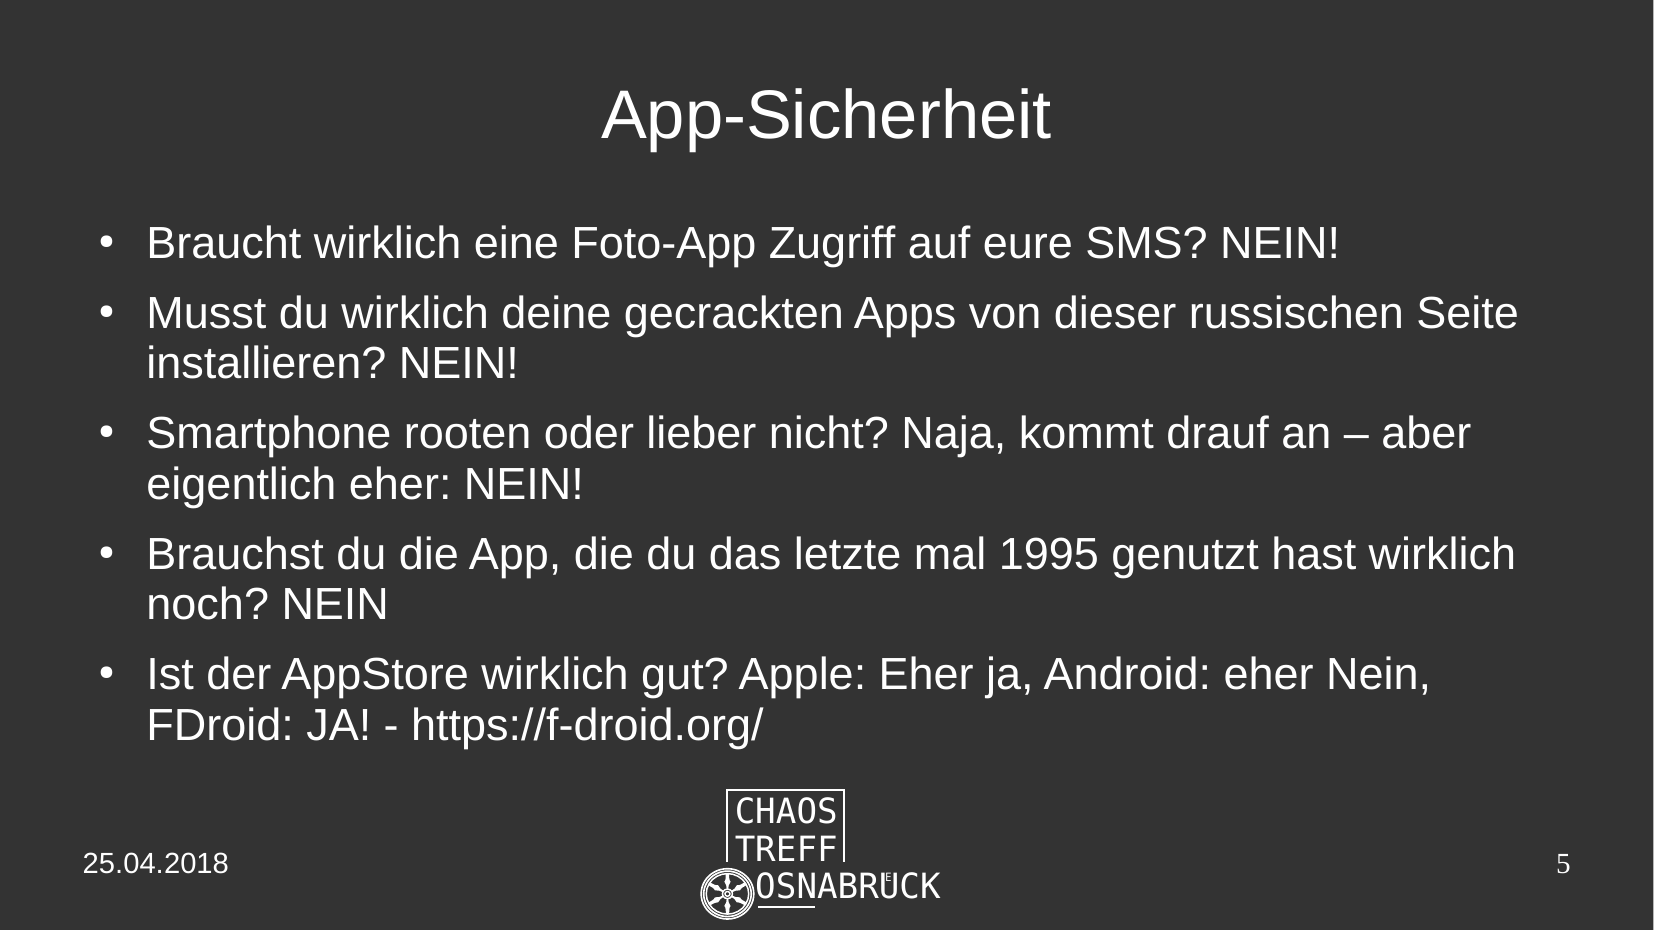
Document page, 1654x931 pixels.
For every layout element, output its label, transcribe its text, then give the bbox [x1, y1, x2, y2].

list Braucht wirklich eine Foto-App Zugriff auf eure SMS? NEIN! Musst du wirklich deine gecrackten Apps von dieser russischen Seite installieren? NEIN! Smartphone rooten oder lieber nicht? Naja, kommt drauf an – aber eigentlich eher: NEIN! Brauchst du die App, die du das letzte mal 1995 genutzt hast wirklich noch? NEIN Ist der AppStore wirklich gut? Apple: Eher ja, Android: eher Nein, FDroid: JA! - https://f-droid.org/ [82, 217, 1571, 758]
title App-Sicherheit [82, 37, 1571, 193]
